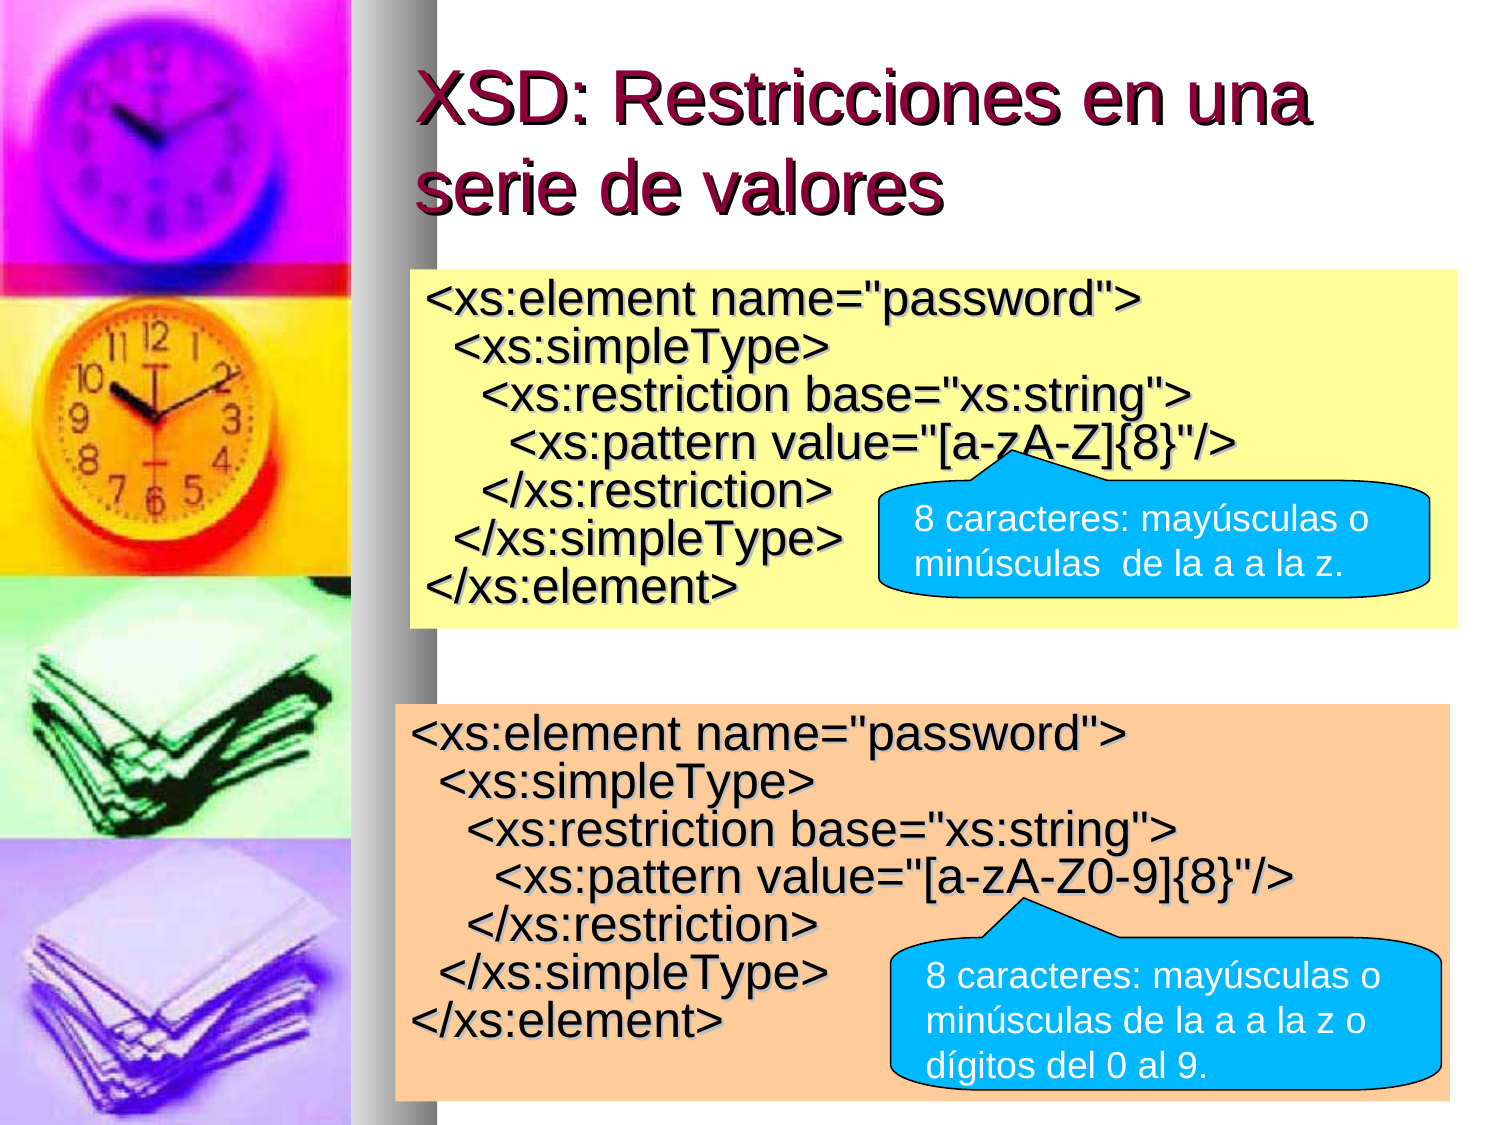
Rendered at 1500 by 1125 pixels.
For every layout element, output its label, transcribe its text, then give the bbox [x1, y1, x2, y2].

list <xs:element name="password"> <xs:simpleType> <xs:restriction base="xs:string"> <xs:pattern value="[a-zA-Z]{8}"/> </xs:restriction> </xs:simpleType> </xs:element> [410, 269, 1457, 629]
picture [0, 0, 351, 1125]
list <xs:element name="password"> <xs:simpleType> <xs:restriction base="xs:string"> <xs:pattern value="[a-zA-Z0-9]{8}"/> </xs:restriction> </xs:simpleType> </xs:element> [395, 704, 1450, 1102]
text_box 8 caracteres: mayúsculas o minúsculas de la a a la z o dígitos del 0 al 9. [890, 897, 1442, 1090]
title XSD: Restricciones en una serie de valores [399, 37, 1450, 238]
text_box 8 caracteres: mayúsculas o minúsculas de la a a la z. [878, 450, 1430, 598]
